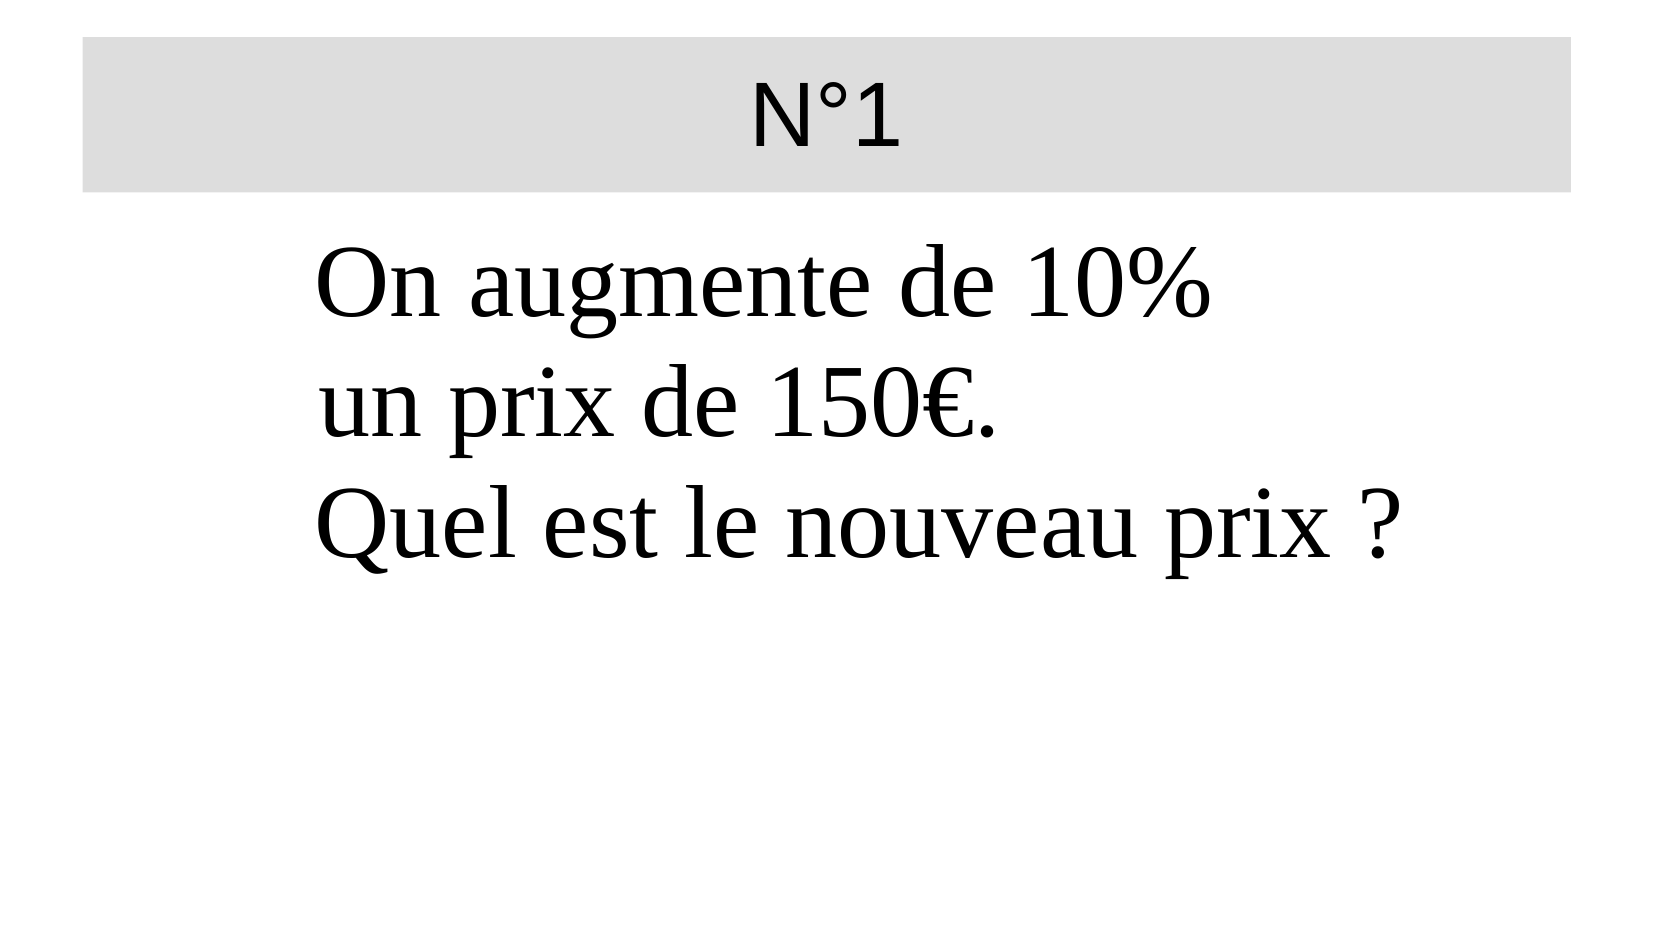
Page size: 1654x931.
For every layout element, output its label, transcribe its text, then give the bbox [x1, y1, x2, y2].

title N°1 [82, 37, 1571, 193]
chart [307, 224, 1413, 580]
